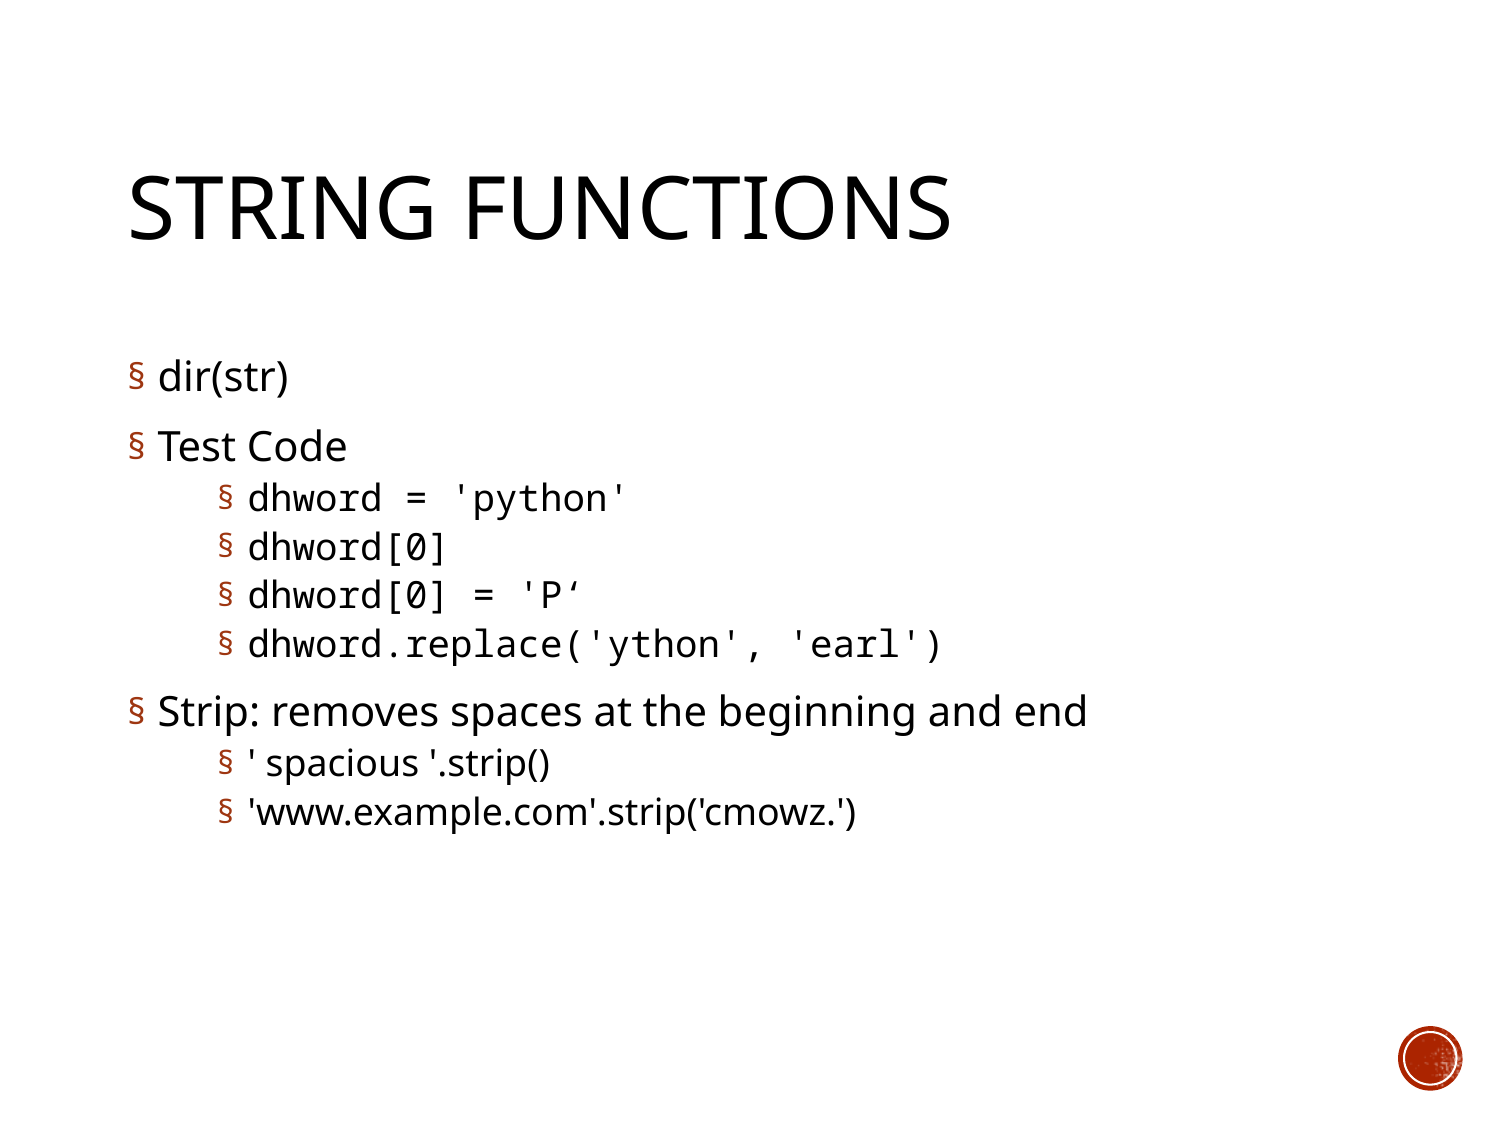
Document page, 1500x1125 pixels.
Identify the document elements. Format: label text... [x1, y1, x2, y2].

list dir(str) Test Code dhword = 'python' dhword[0] dhword[0] = 'P‘ dhword.replace('ython', 'earl') Strip: removes spaces at the beginning and end ' spacious '.strip() 'www.example.com'.strip('cmowz.') [112, 348, 1388, 1013]
title String Functions [112, 79, 1388, 344]
